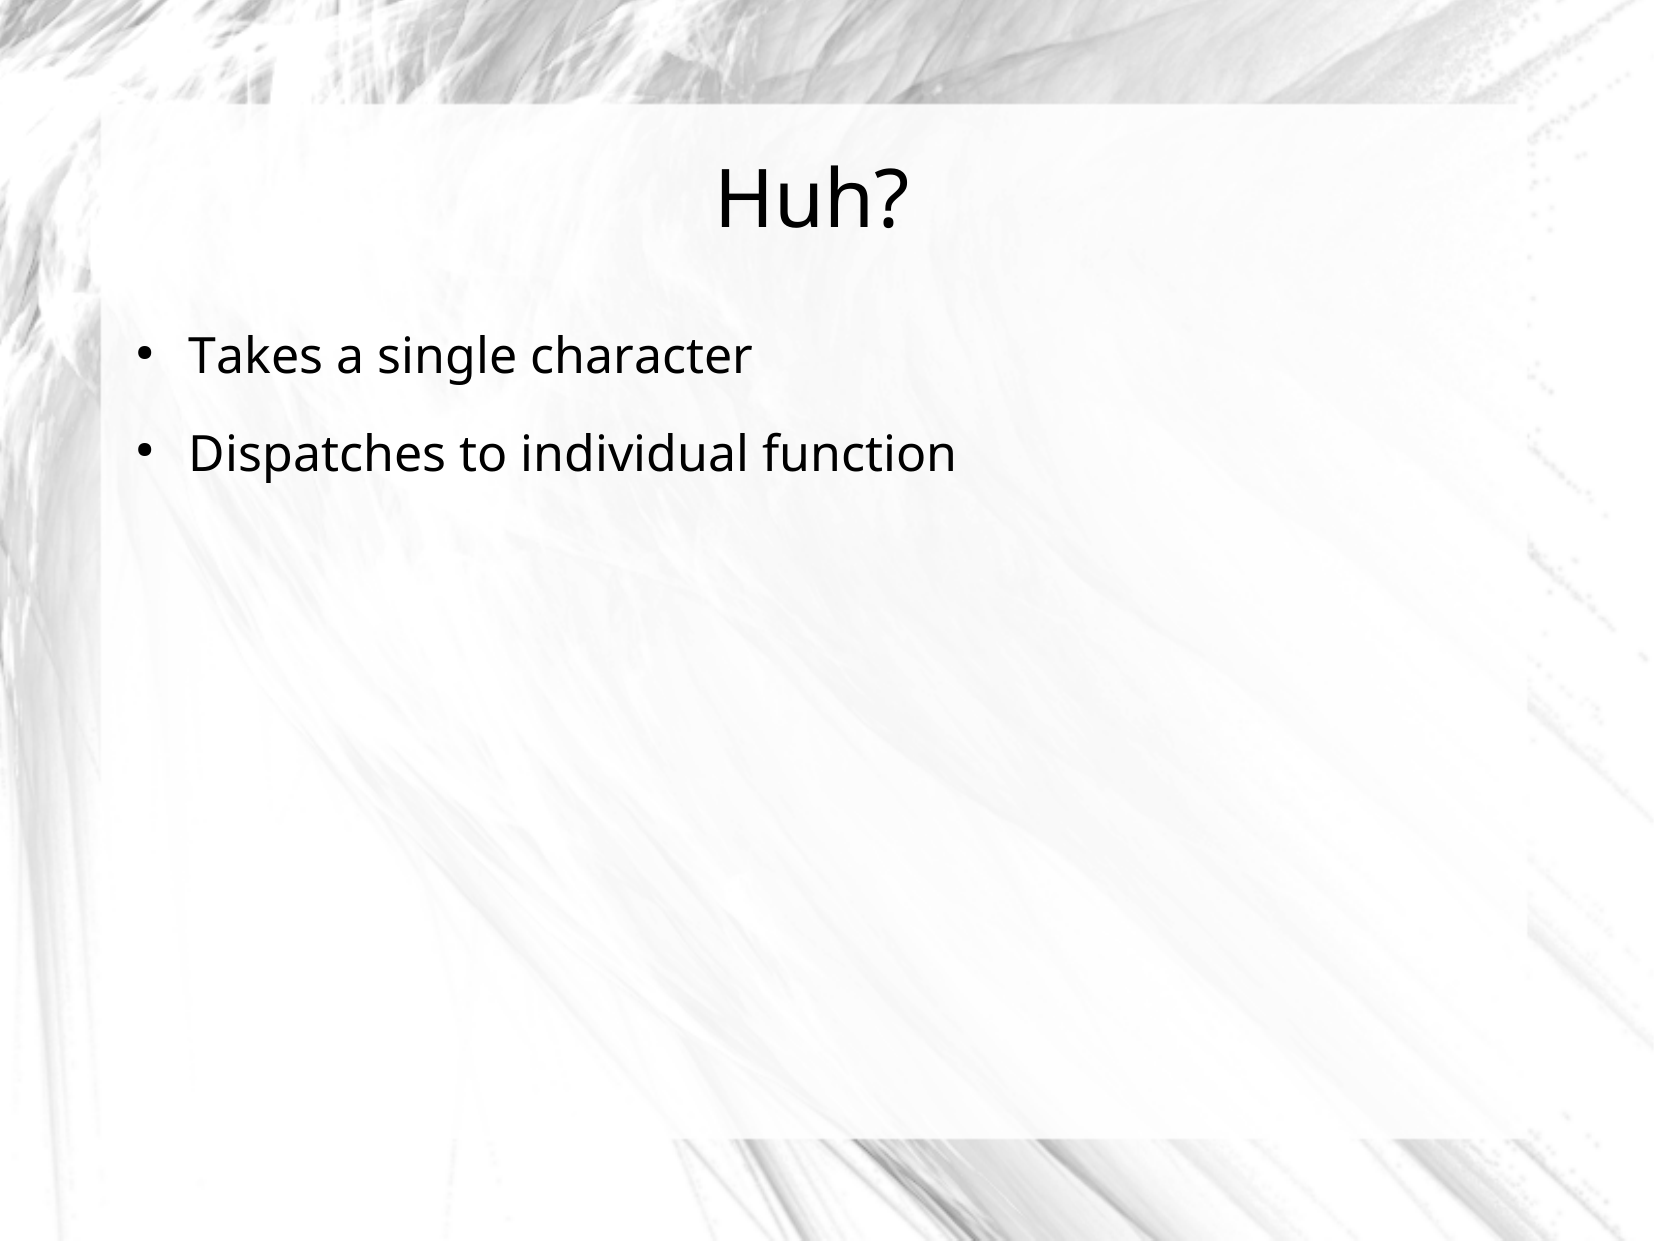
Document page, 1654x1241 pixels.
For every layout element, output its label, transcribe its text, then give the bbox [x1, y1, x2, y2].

title Huh? [118, 112, 1506, 281]
picture [0, 0, 1654, 1241]
list Takes a single character Dispatches to individual function [118, 319, 1571, 1040]
